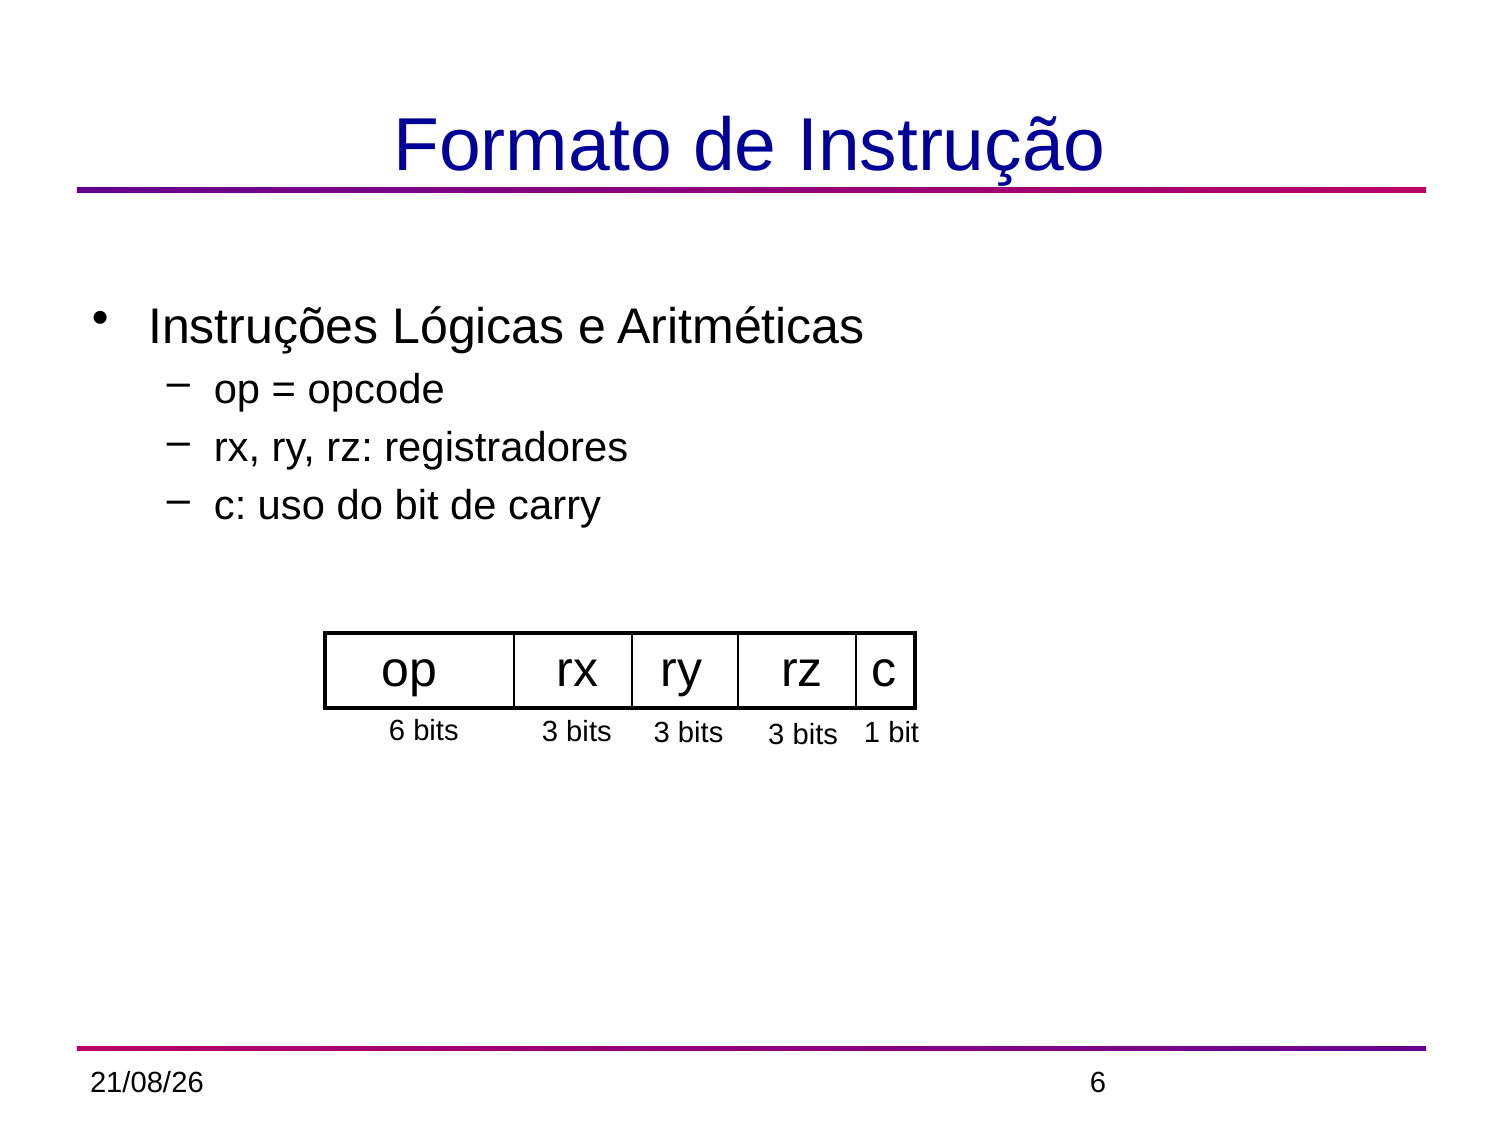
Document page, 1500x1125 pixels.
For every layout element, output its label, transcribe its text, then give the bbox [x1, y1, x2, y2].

table_header op [327, 635, 513, 706]
table_header rx [515, 635, 631, 706]
text_box 6 bits [374, 704, 474, 754]
table_header ry [633, 635, 737, 706]
text_box 3 bits [638, 706, 739, 756]
text_box 3 bits [753, 708, 854, 759]
title Formato de Instrução [76, 74, 1424, 193]
text_box 1 bit [849, 706, 935, 756]
list Instruções Lógicas e Aritméticas op = opcode rx, ry, rz: registradores c: uso do bit de carry [76, 215, 1424, 1019]
text_box 3 bits [527, 704, 627, 755]
slide_number 11/03/17 [75, 1055, 425, 1125]
table_header rz [739, 635, 855, 706]
slide_number <número> [1074, 1055, 1425, 1125]
table_header c [857, 635, 913, 706]
